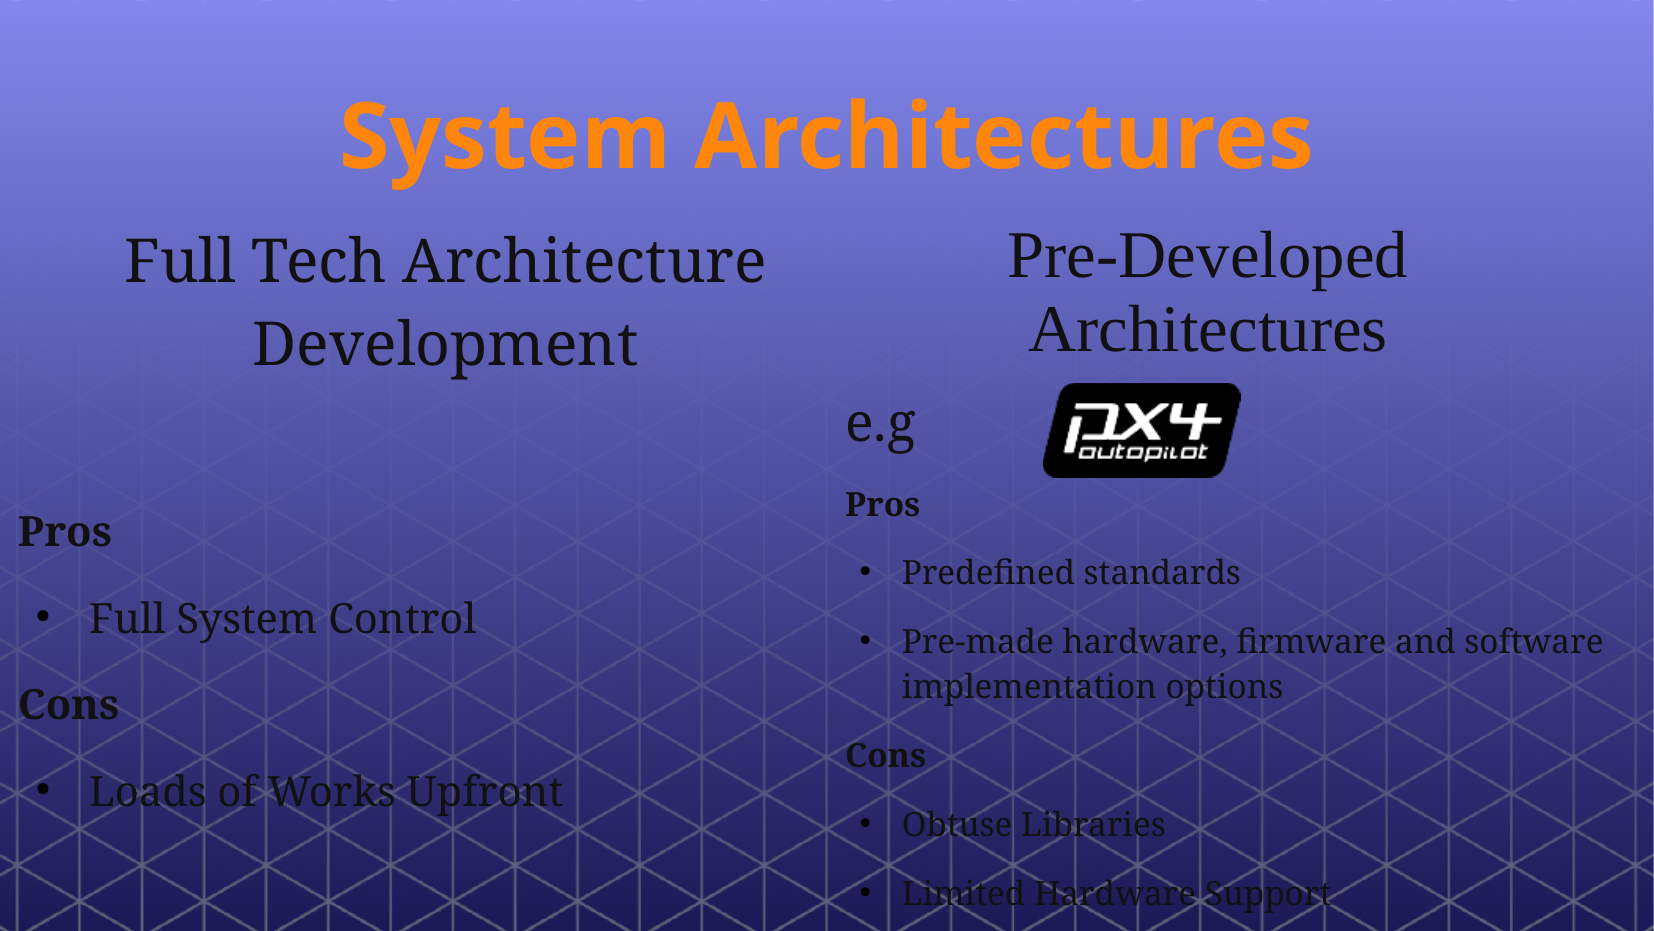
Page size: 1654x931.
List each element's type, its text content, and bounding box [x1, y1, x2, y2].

picture [0, 0, 1654, 931]
list e.g Pros Predefined standards Pre-made hardware, firmware and software implementation options Cons Obtuse Libraries Limited Hardware Support [845, 383, 1654, 916]
title System Architectures [82, 29, 1571, 237]
list Pre-Developed Architectures [845, 217, 1572, 383]
list Full Tech Architecture Development [82, 217, 809, 384]
picture [1043, 383, 1241, 478]
list Pros Full System Control Cons Loads of Works Upfront [17, 501, 768, 827]
